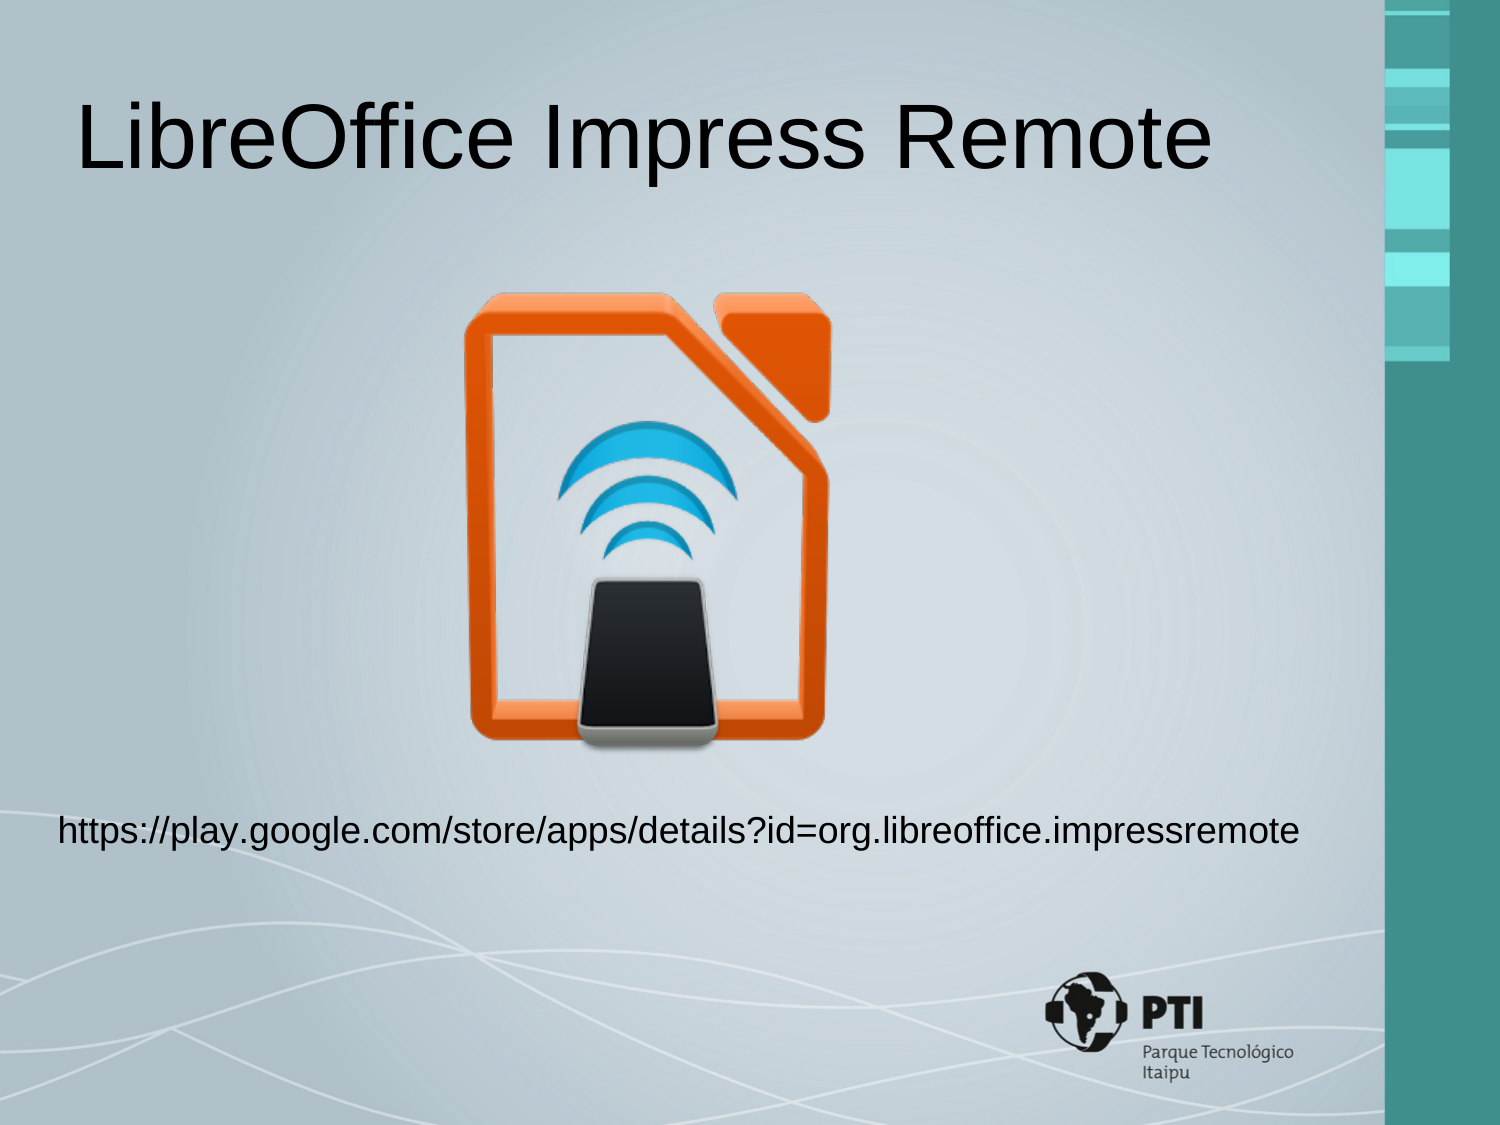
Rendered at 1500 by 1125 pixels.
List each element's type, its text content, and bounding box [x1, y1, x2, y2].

picture [0, 0, 1500, 1125]
title LibreOffice Impress Remote [74, 44, 1425, 232]
text_box https://play.google.com/store/apps/details?id=org.libreoffice.impressremote [42, 802, 1312, 863]
